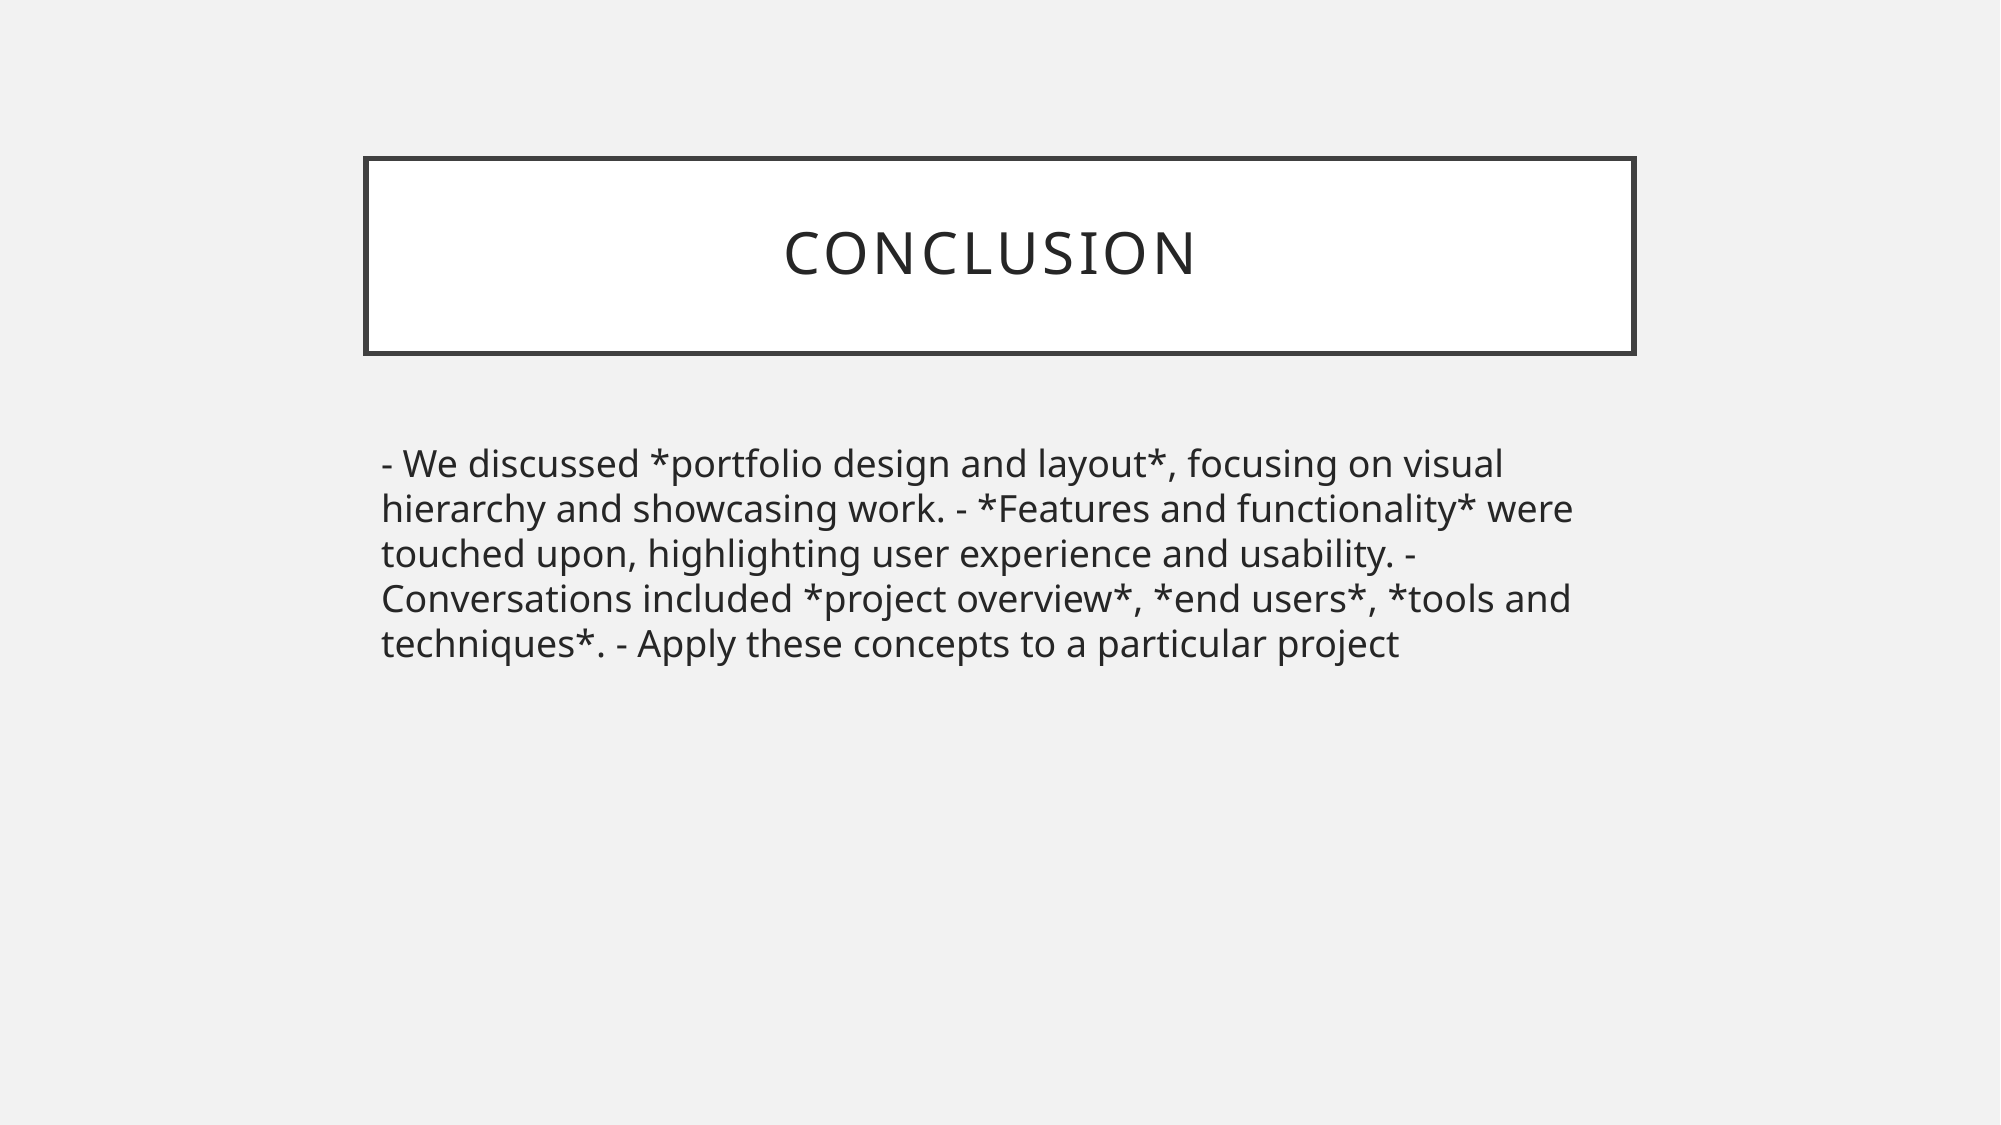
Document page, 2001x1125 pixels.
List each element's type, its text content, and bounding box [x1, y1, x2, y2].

list - We discussed *portfolio design and layout*, focusing on visual hierarchy and showcasing work. - *Features and functionality* were touched upon, highlighting user experience and usability. - Conversations included *project overview*, *end users*, *tools and techniques*. - Apply these concepts to a particular project [366, 432, 1634, 942]
title CONCLUSION [366, 158, 1634, 354]
